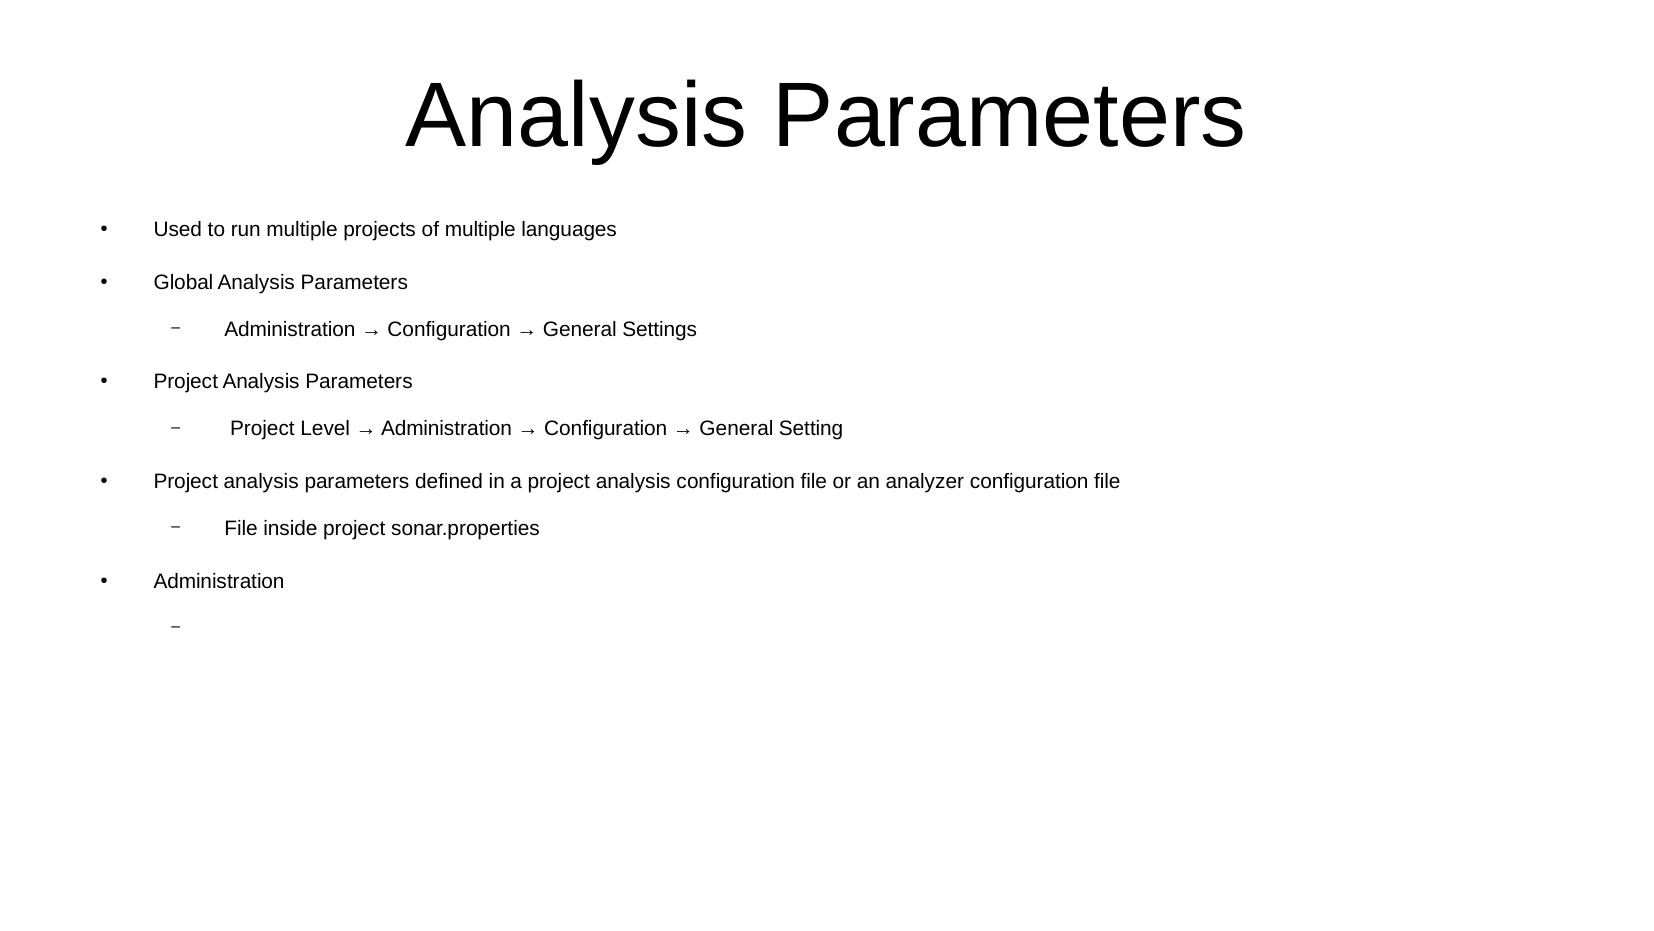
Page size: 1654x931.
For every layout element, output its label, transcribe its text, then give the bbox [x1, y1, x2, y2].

title Analysis Parameters [82, 37, 1571, 193]
list Used to run multiple projects of multiple languages Global Analysis Parameters Administration → Configuration → General Settings Project Analysis Parameters Project Level → Administration → Configuration → General Setting Project analysis parameters defined in a project analysis configuration file or an analyzer configuration file File inside project sonar.properties Administration [82, 217, 1621, 886]
